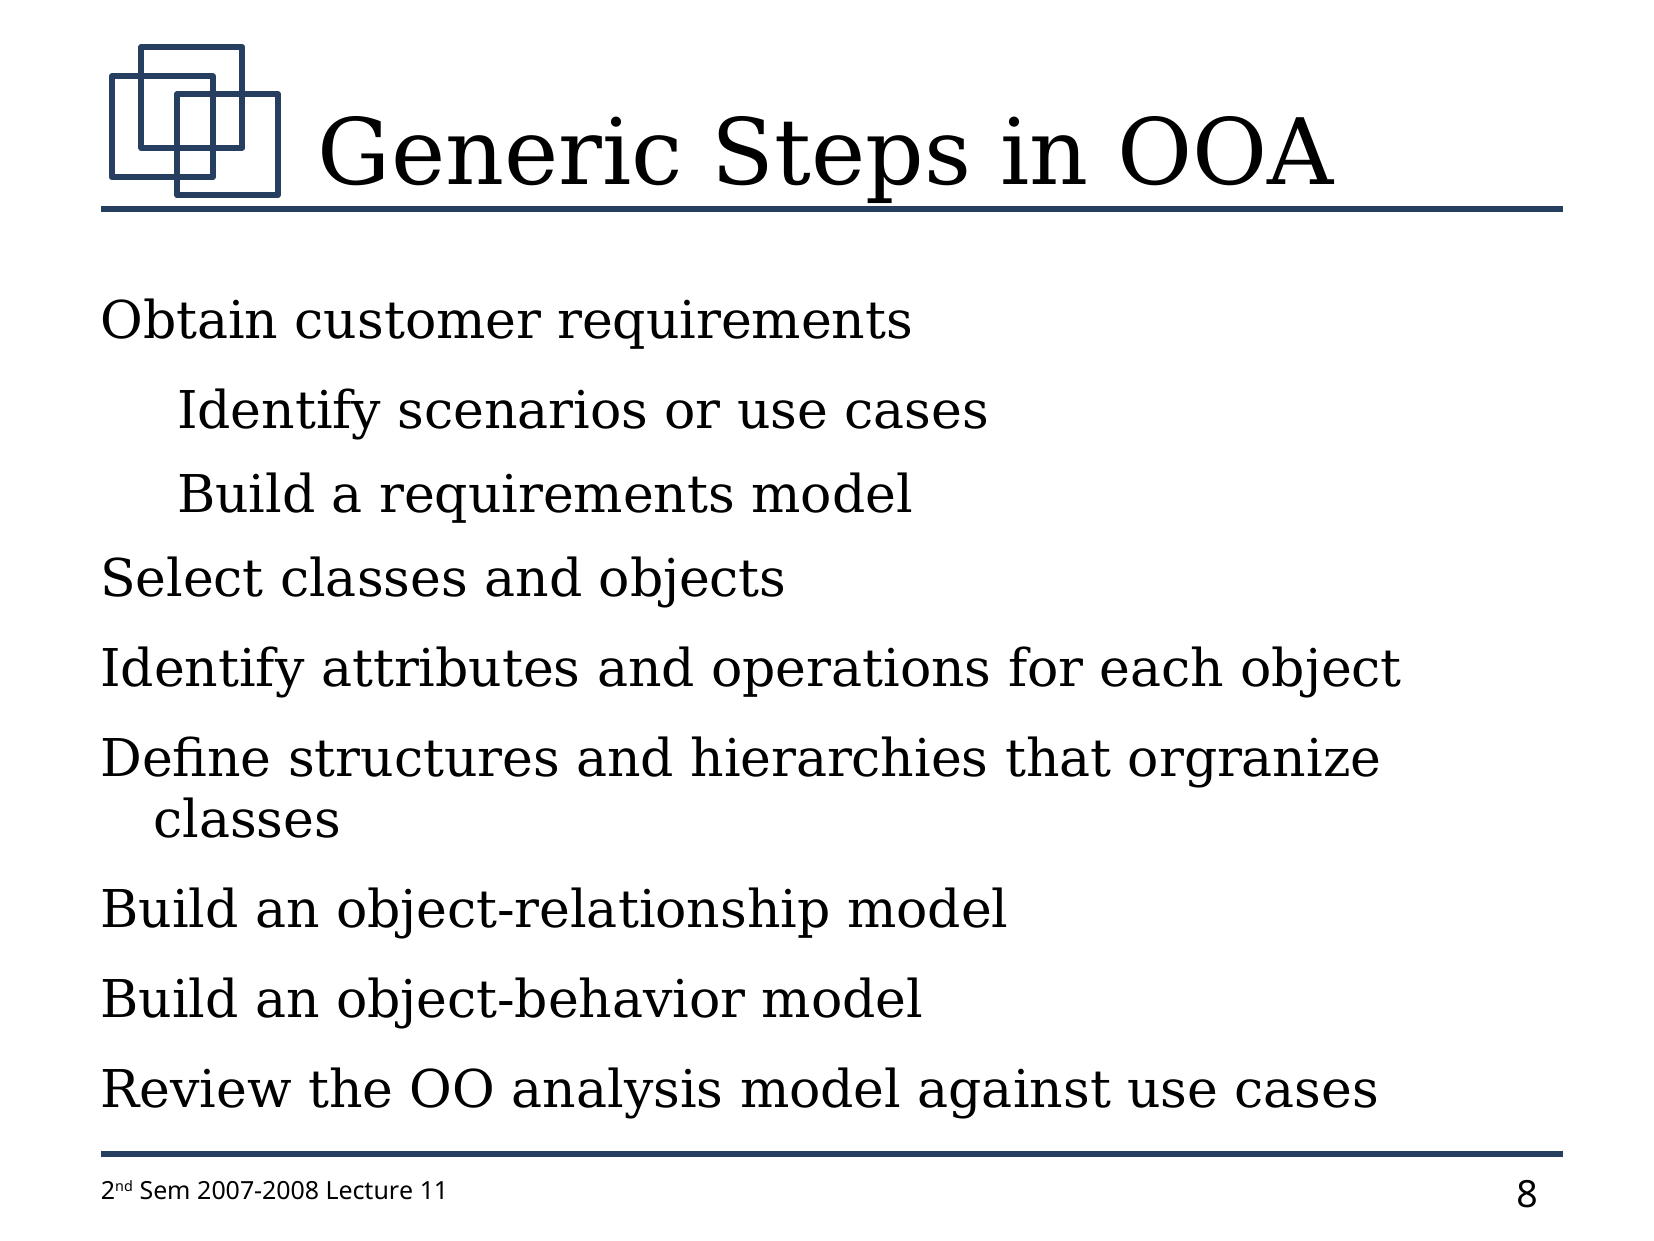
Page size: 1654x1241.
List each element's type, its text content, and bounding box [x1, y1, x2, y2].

title Generic Steps in OOA [82, 49, 1571, 257]
list Obtain customer requirements Identify scenarios or use cases Build a requirements model Select classes and objects Identify attributes and operations for each object Define structures and hierarchies that orgranize classes Build an object-relationship model Build an object-behavior model Review the OO analysis model against use cases [82, 290, 1571, 1120]
